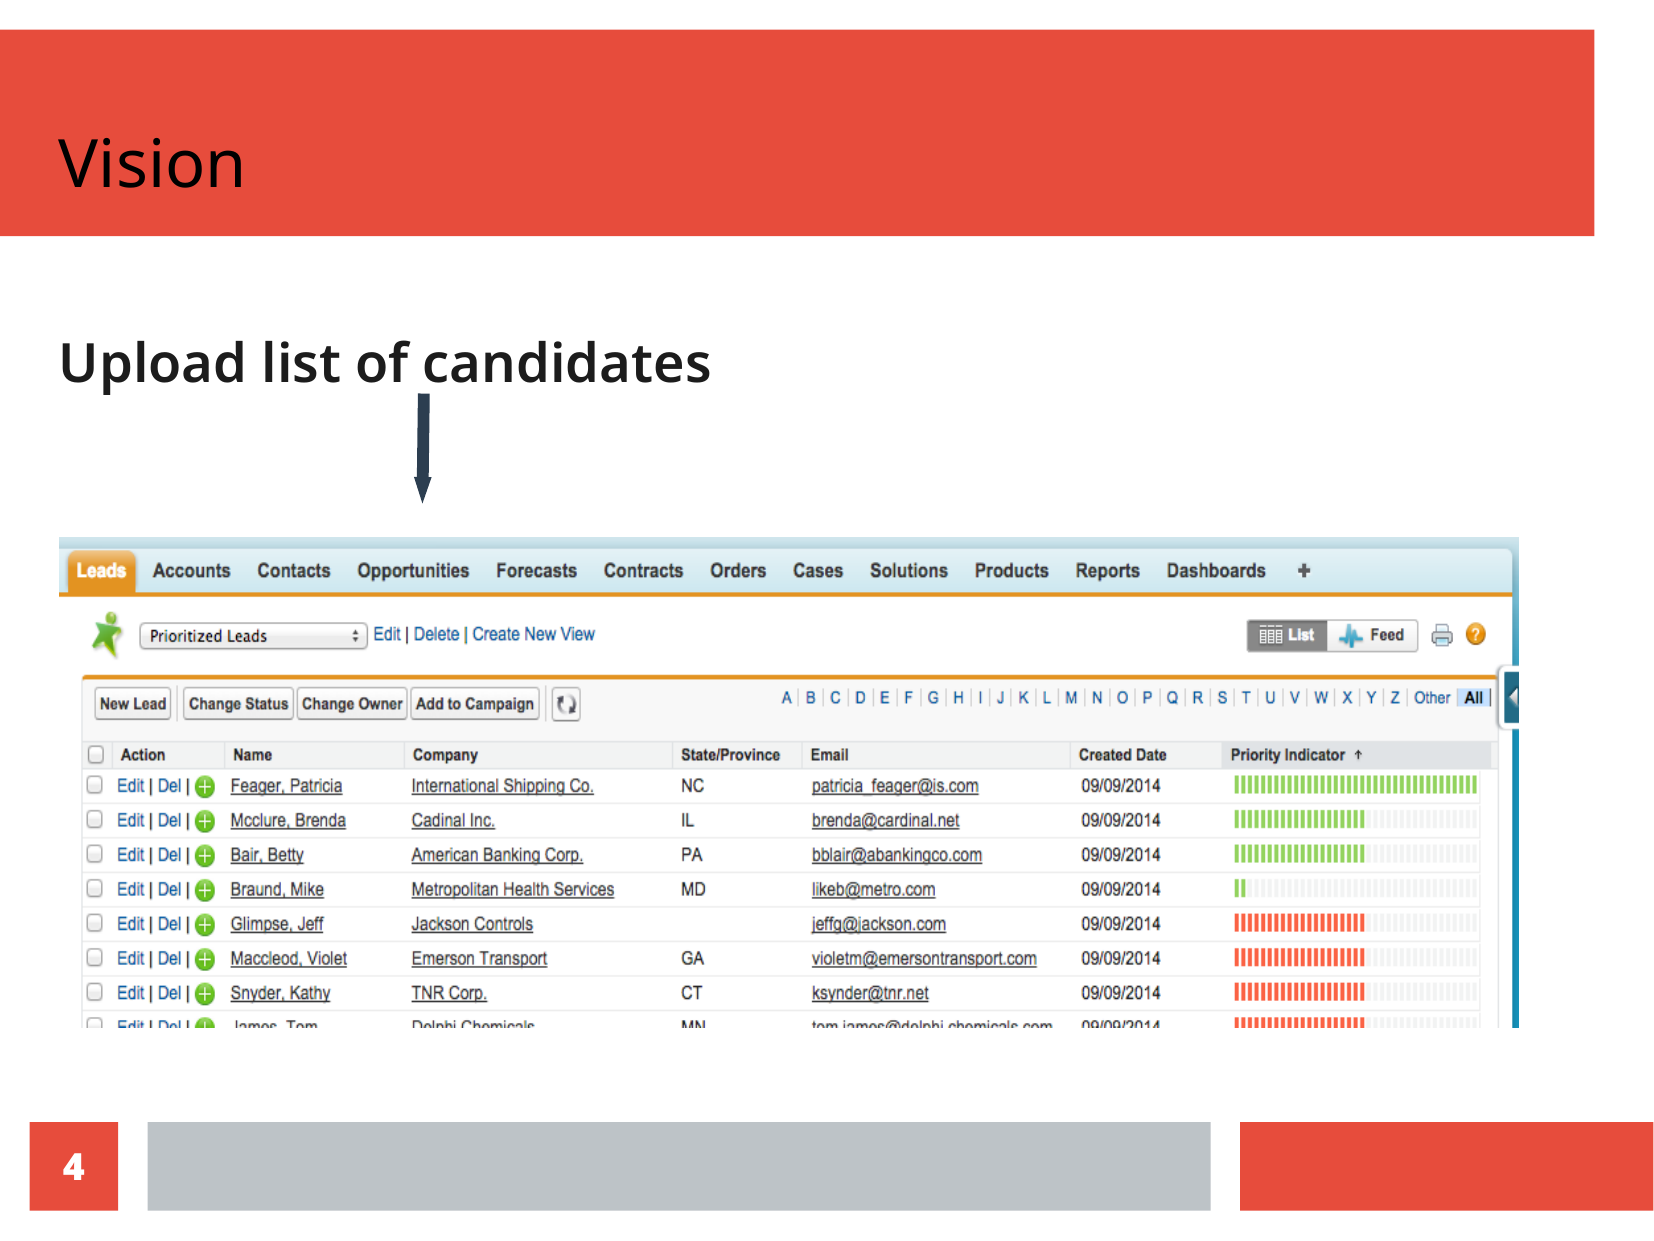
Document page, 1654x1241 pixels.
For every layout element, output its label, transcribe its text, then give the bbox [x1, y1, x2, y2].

title Vision [59, 59, 1595, 207]
picture [59, 537, 1519, 1028]
list Upload list of candidates [59, 324, 1565, 1093]
